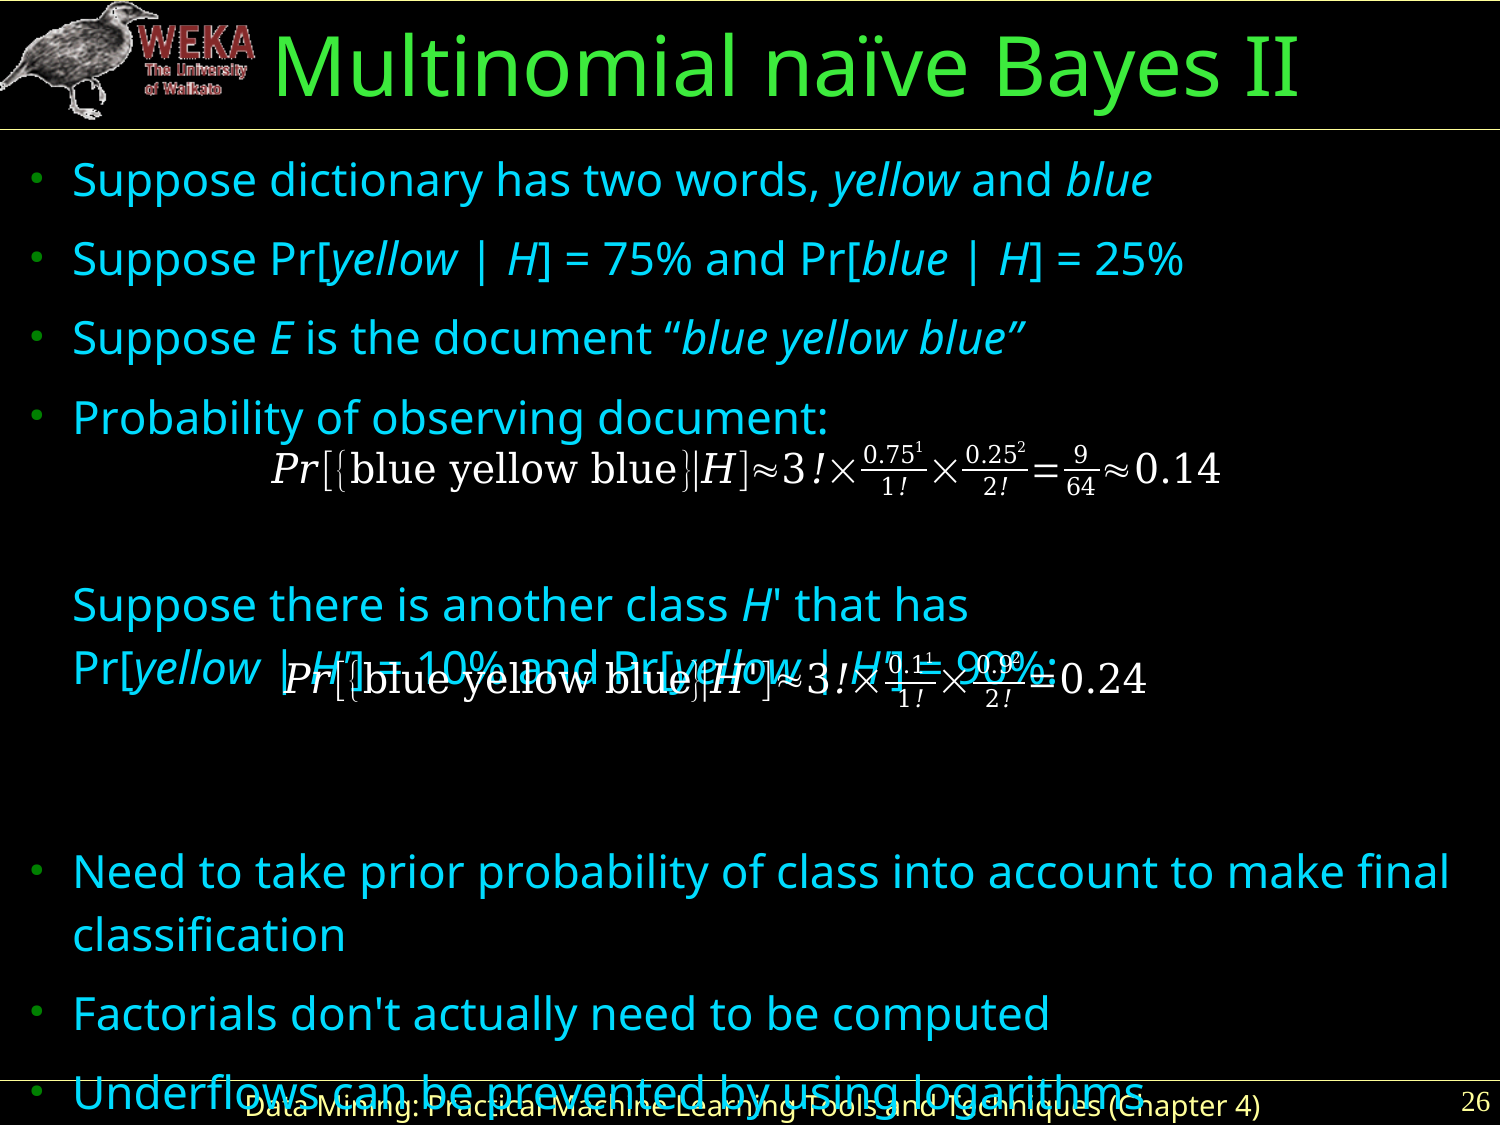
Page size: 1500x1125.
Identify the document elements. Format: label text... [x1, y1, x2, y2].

title Multinomial naïve Bayes II [353, 0, 1429, 147]
chart [265, 438, 1228, 502]
chart [277, 649, 1152, 713]
list Suppose dictionary has two words, yellow and blue Suppose Pr[yellow | H] = 75% and Pr[blue | H] = 25% Suppose E is the document “blue yellow blue” Probability of observing document: Suppose there is another class H' that has Pr[yellow | H'] = 10% and Pr[yellow | H'] = 90%: Need to take prior probability of class into account to make final classification Factorials don't actually need to be computed Underflows can be prevented by using logarithms [29, 147, 1477, 1064]
picture [0, 1, 266, 129]
